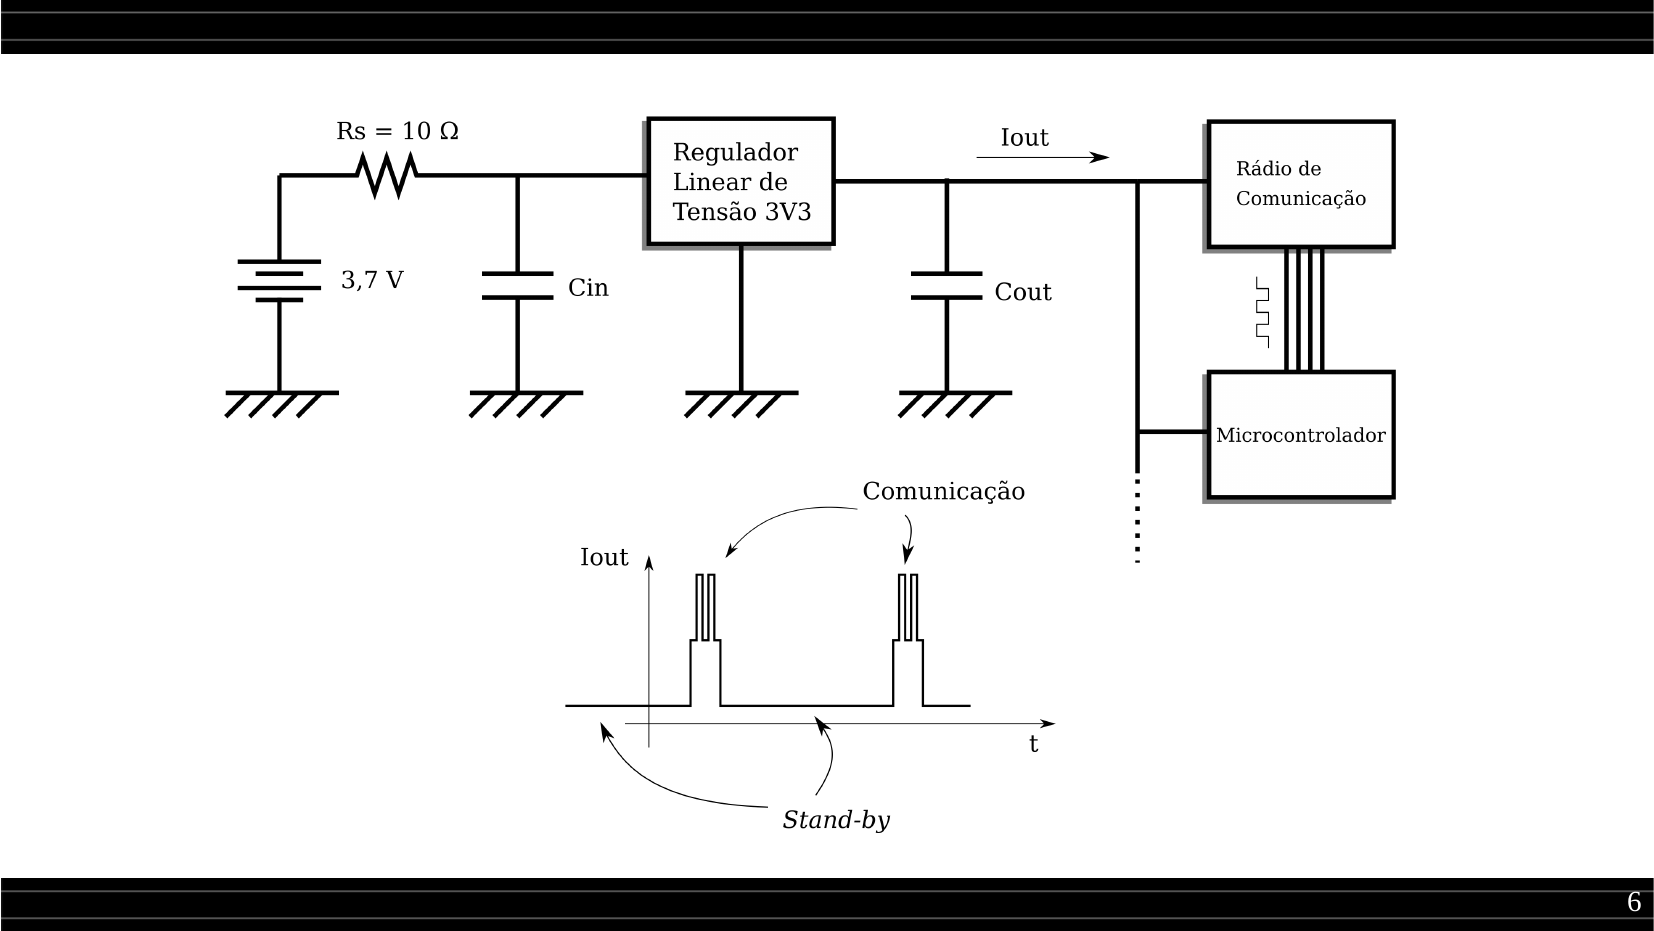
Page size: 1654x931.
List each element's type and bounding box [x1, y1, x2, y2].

picture [1, 878, 1654, 931]
picture [1, 0, 1654, 54]
picture [224, 106, 1412, 833]
